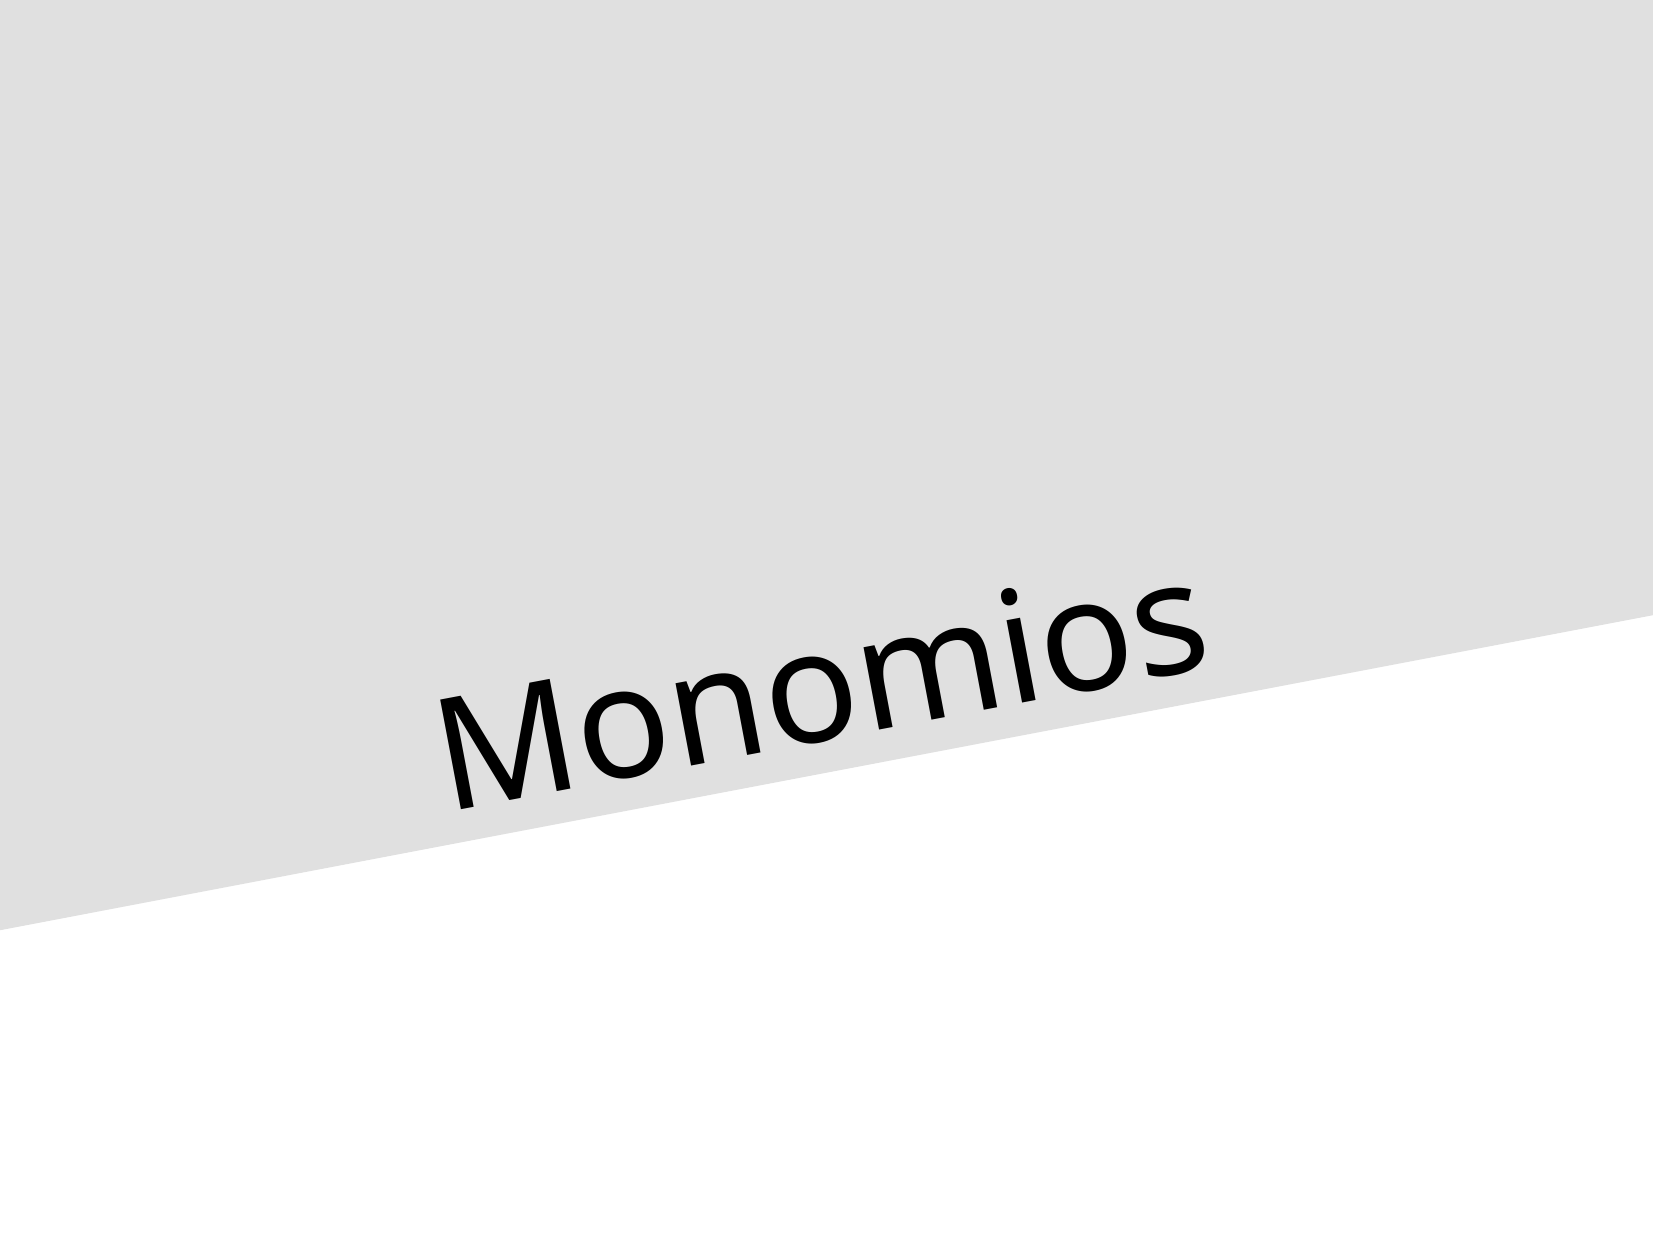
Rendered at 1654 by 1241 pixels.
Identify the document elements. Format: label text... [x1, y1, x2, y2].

title Monomios [35, 259, 1565, 891]
text_box [94, 507, 1549, 910]
